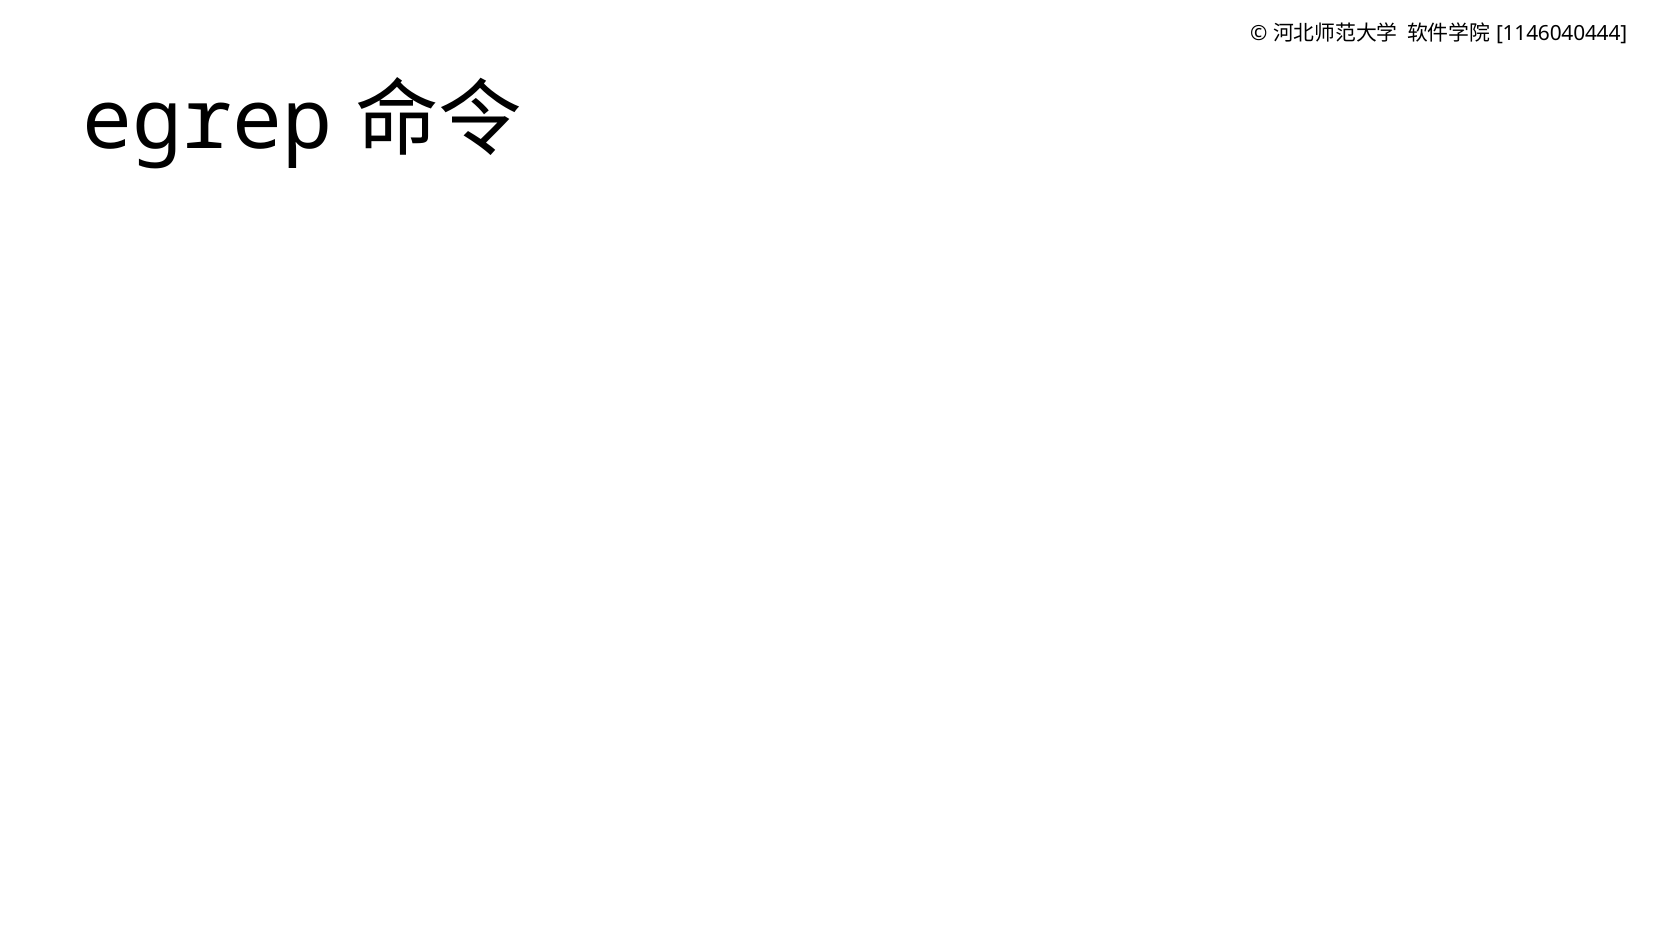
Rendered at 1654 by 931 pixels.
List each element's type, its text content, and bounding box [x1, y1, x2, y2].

title egrep命令 [82, 37, 1571, 189]
